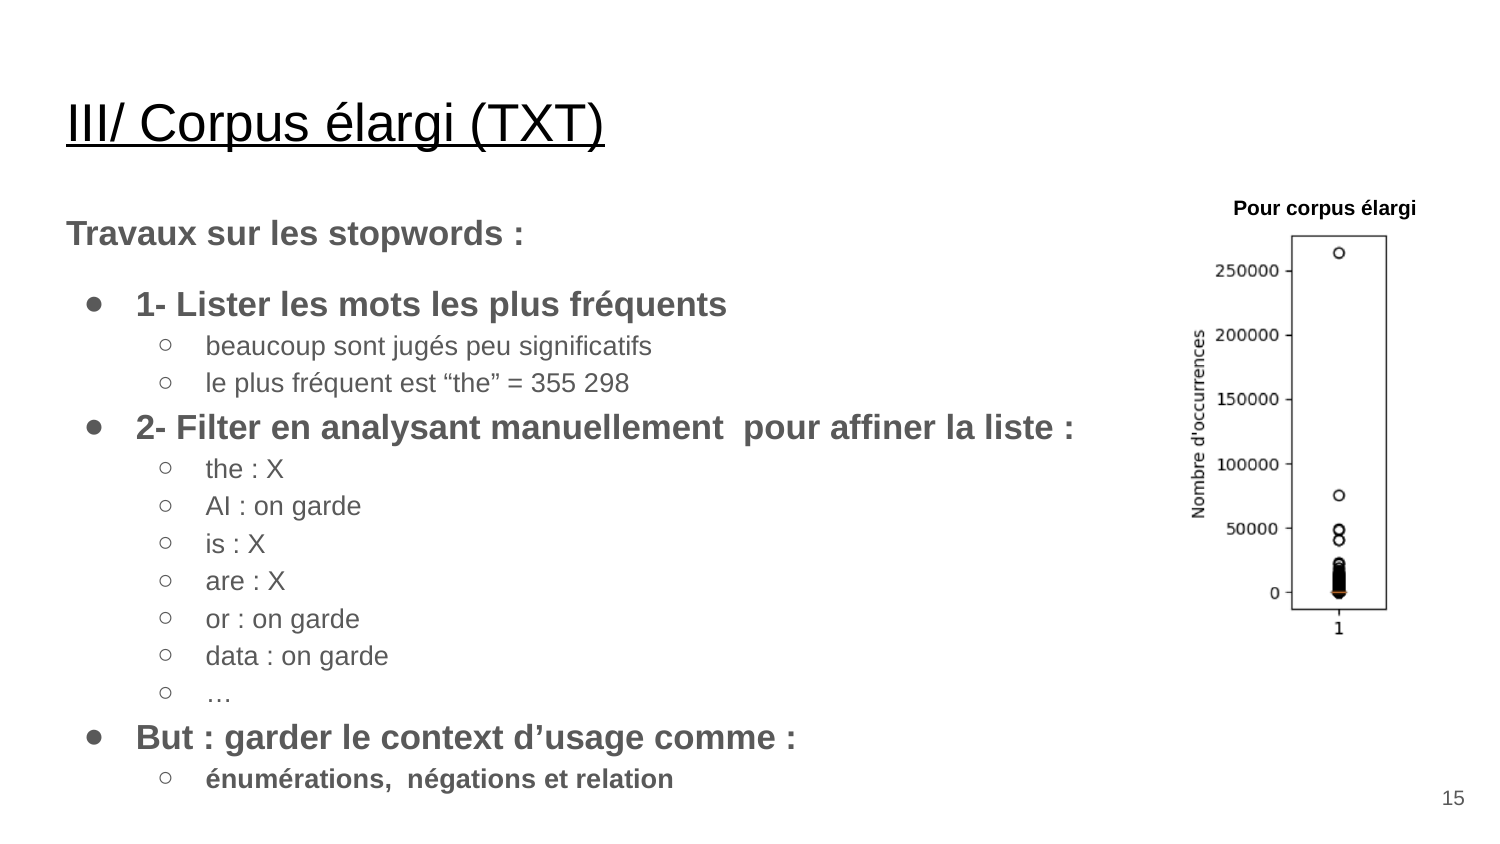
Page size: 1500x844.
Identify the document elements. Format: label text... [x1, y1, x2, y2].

slide_number <number> [1389, 764, 1480, 830]
text_box Pour corpus élargi [1218, 179, 1449, 235]
list Travaux sur les stopwords : 1- Lister les mots les plus fréquents beaucoup sont jugés peu significatifs le plus fréquent est “the” = 355 298 2- Filter en analysant manuellement pour affiner la liste : the : X AI : on garde is : X are : X or : on garde data : on garde … But : garder le context d’usage comme : énumérations, négations et relation [51, 189, 1449, 812]
picture [1157, 230, 1449, 643]
title III/ Corpus élargi (TXT) [51, 72, 1449, 167]
